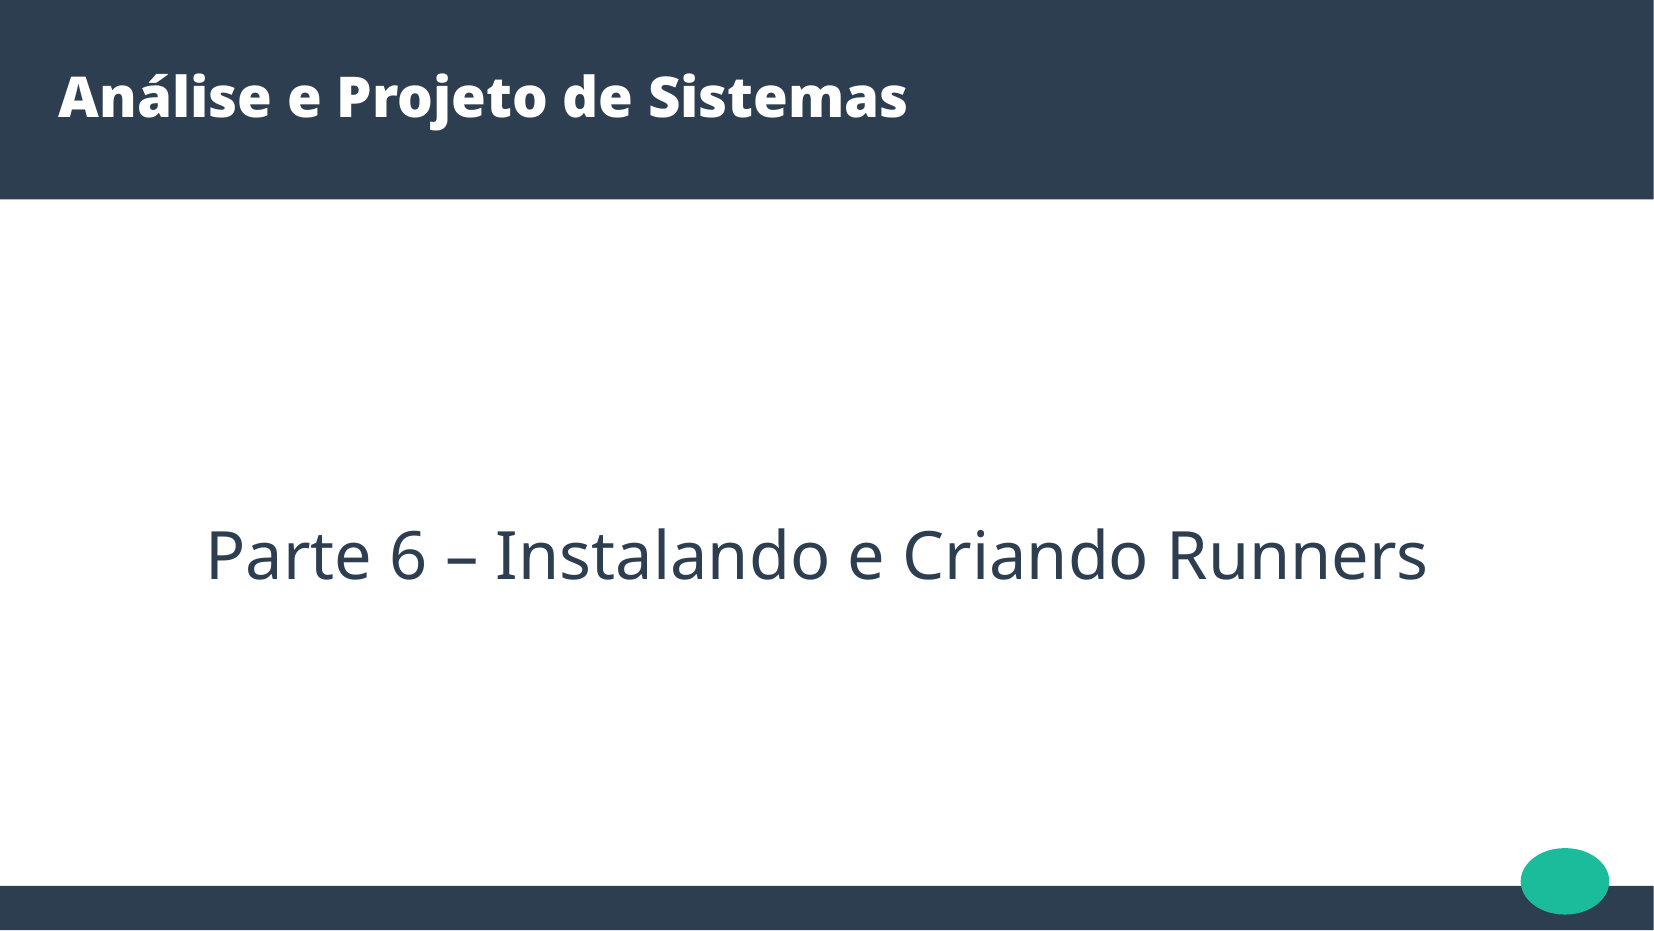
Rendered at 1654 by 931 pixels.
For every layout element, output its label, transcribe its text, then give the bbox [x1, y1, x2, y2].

title Análise e Projeto de Sistemas [59, 37, 1595, 156]
subtitle Parte 6 – Instalando e Criando Runners [59, 243, 1595, 864]
